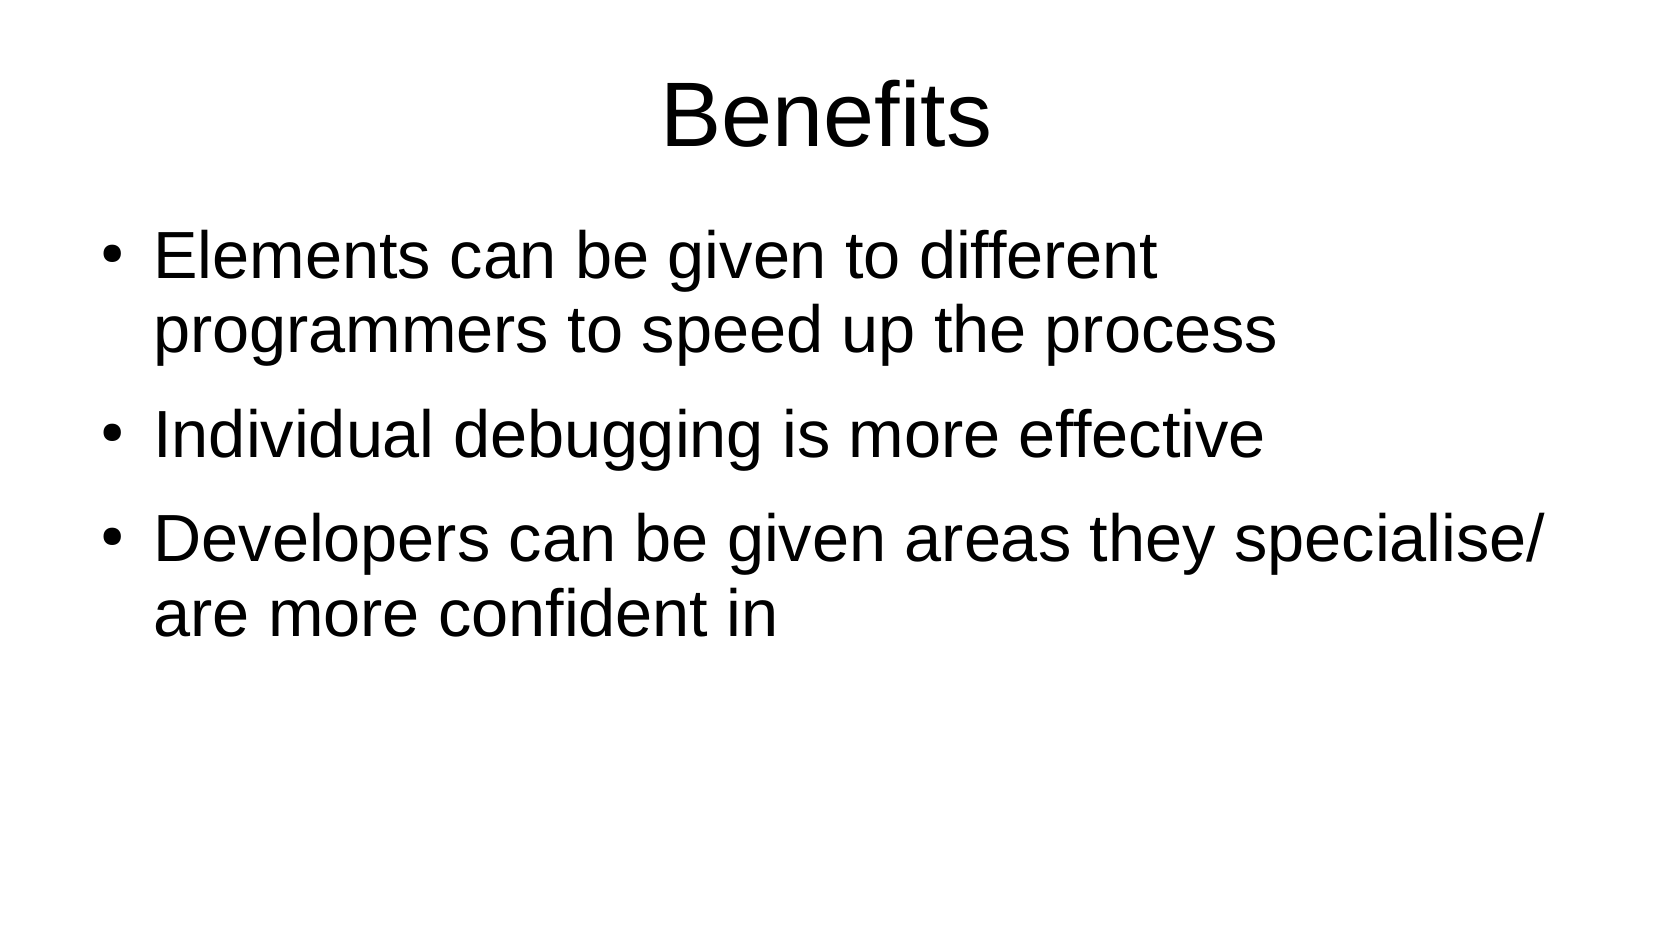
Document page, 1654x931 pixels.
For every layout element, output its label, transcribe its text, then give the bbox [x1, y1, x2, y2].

list Elements can be given to different programmers to speed up the process Individual debugging is more effective Developers can be given areas they specialise/ are more confident in [82, 217, 1571, 758]
title Benefits [82, 37, 1571, 193]
